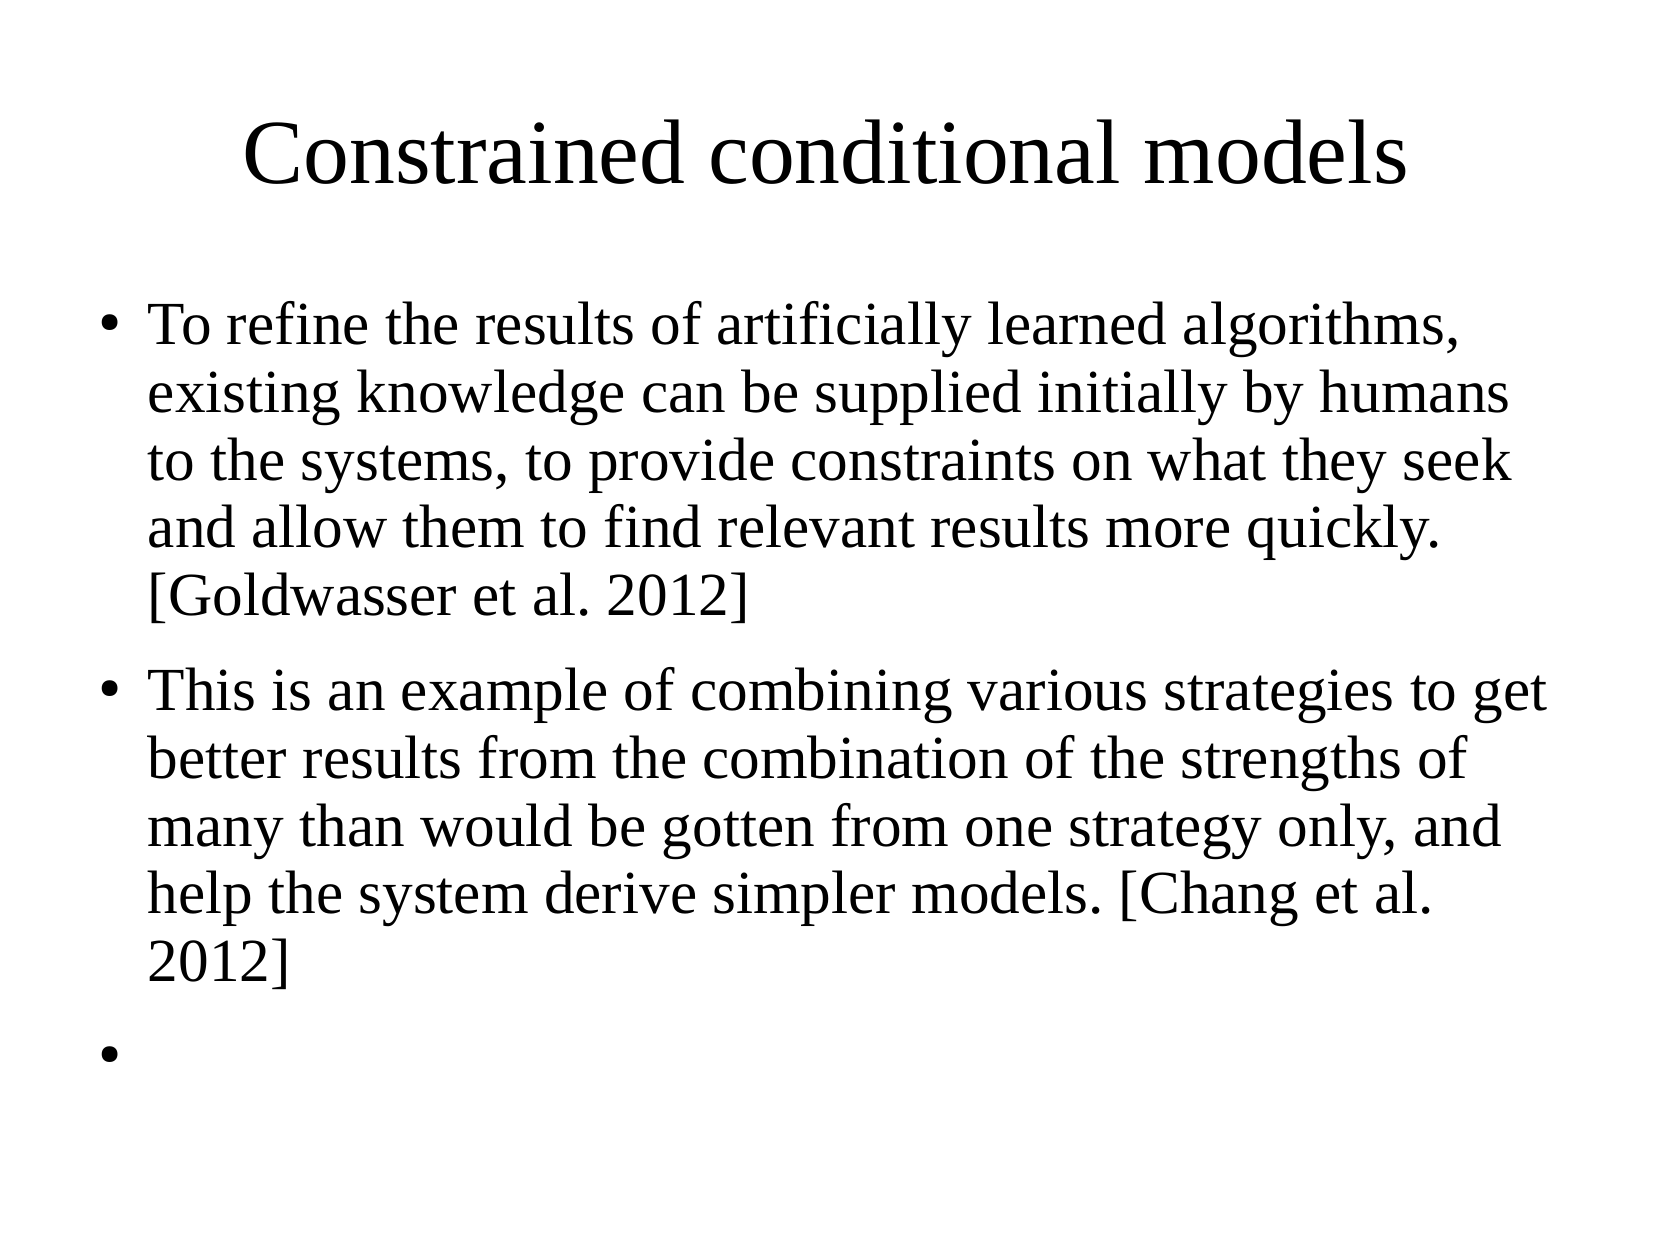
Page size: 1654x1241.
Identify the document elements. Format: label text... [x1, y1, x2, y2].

list To refine the results of artificially learned algorithms, existing knowledge can be supplied initially by humans to the systems, to provide constraints on what they seek and allow them to find relevant results more quickly. [Goldwasser et al. 2012] This is an example of combining various strategies to get better results from the combination of the strengths of many than would be gotten from one strategy only, and help the system derive simpler models. [Chang et al. 2012] [82, 290, 1571, 1010]
title Constrained conditional models [82, 49, 1571, 257]
